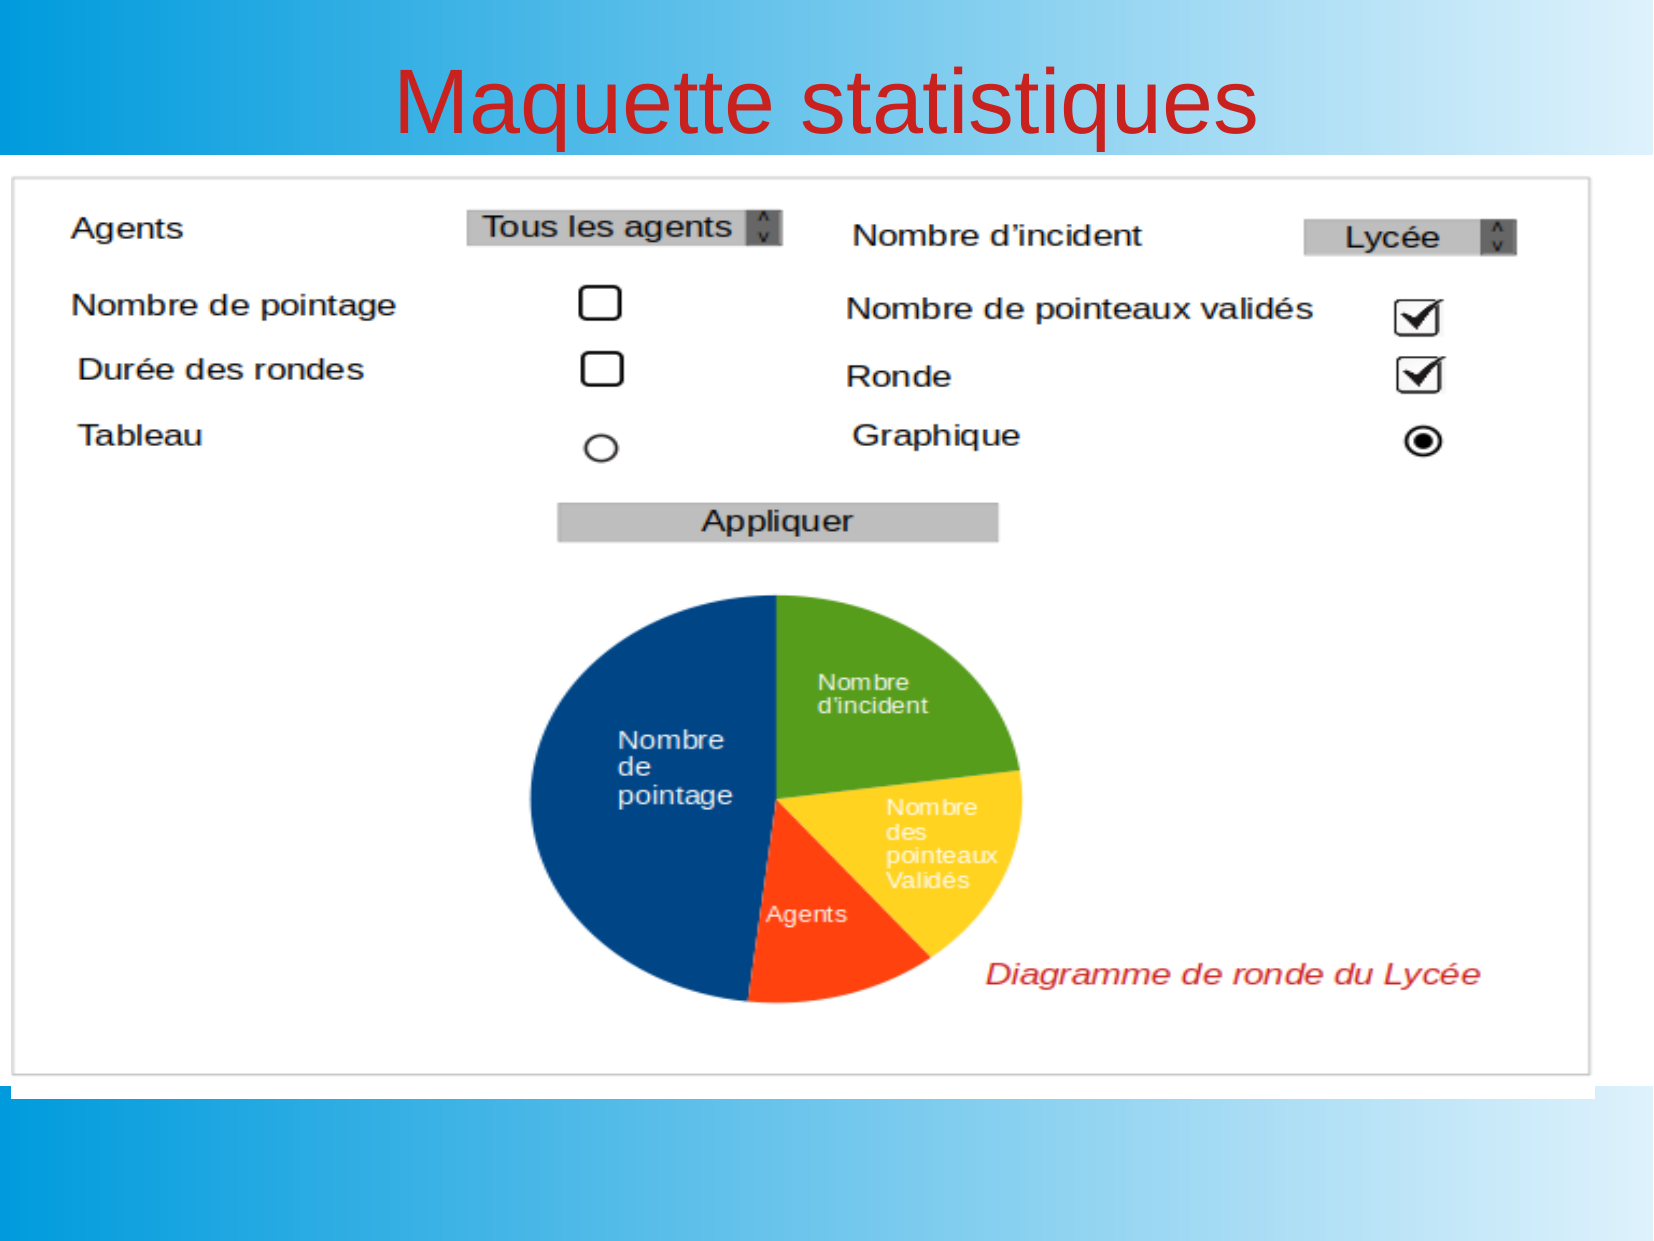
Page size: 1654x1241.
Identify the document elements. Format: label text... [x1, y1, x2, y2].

title Maquette statistiques [82, 49, 1571, 155]
picture [11, 173, 1595, 1241]
